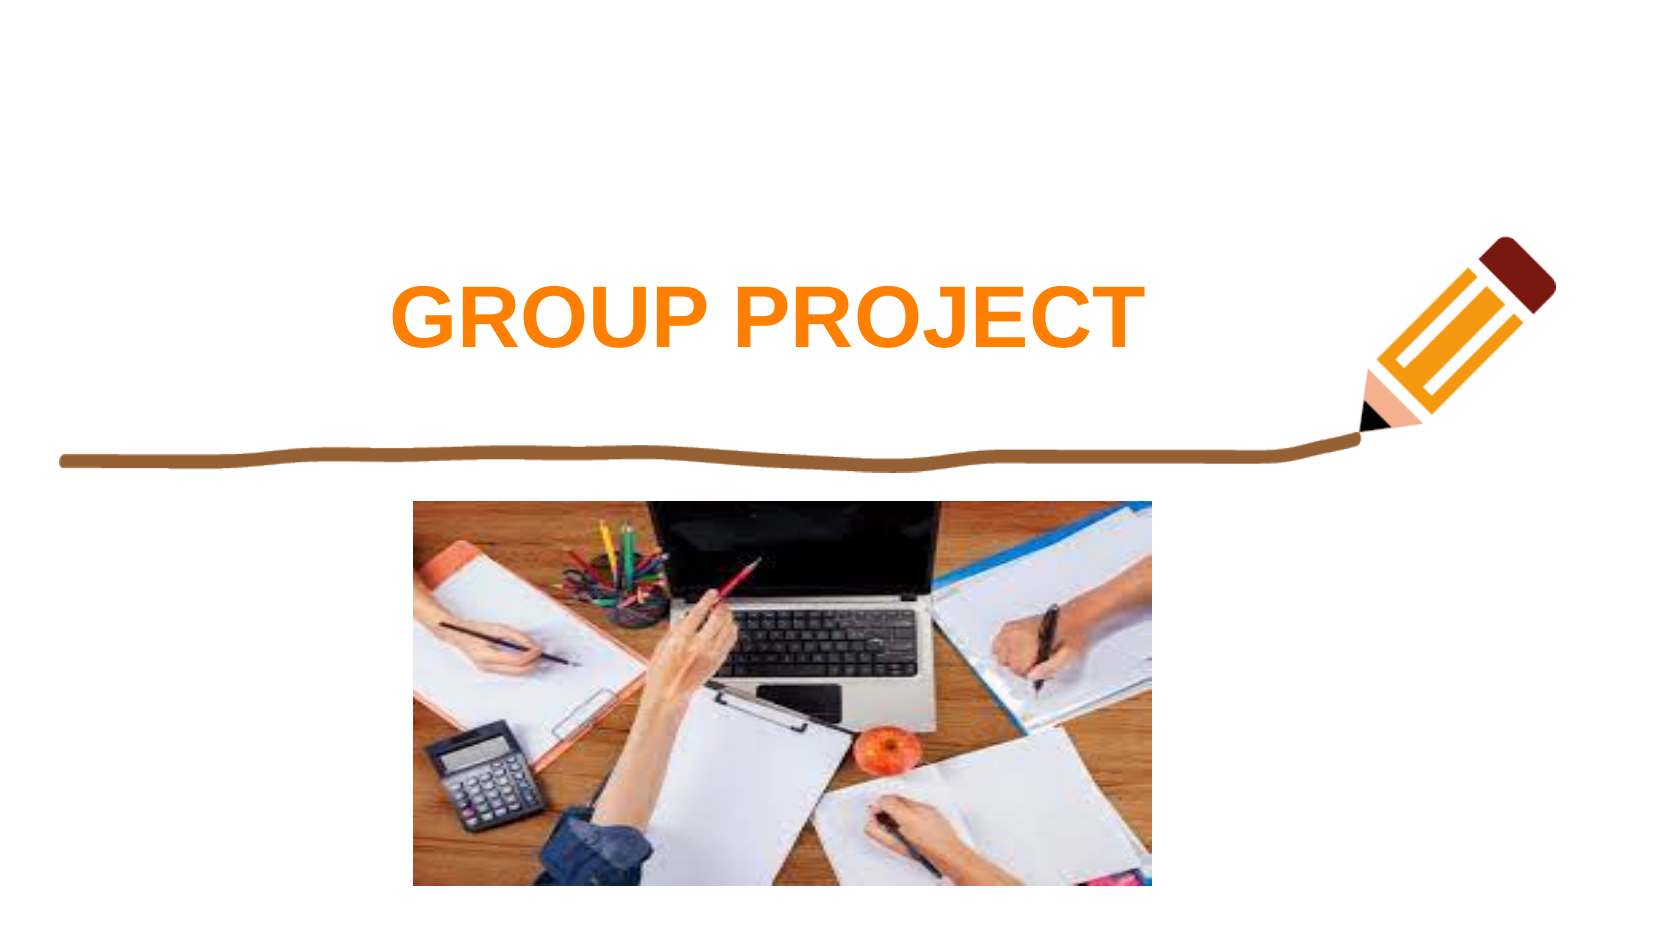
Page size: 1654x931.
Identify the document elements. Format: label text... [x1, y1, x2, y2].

title GROUP PROJECT [147, 236, 1388, 399]
picture [413, 501, 1152, 886]
picture [59, 236, 1556, 473]
